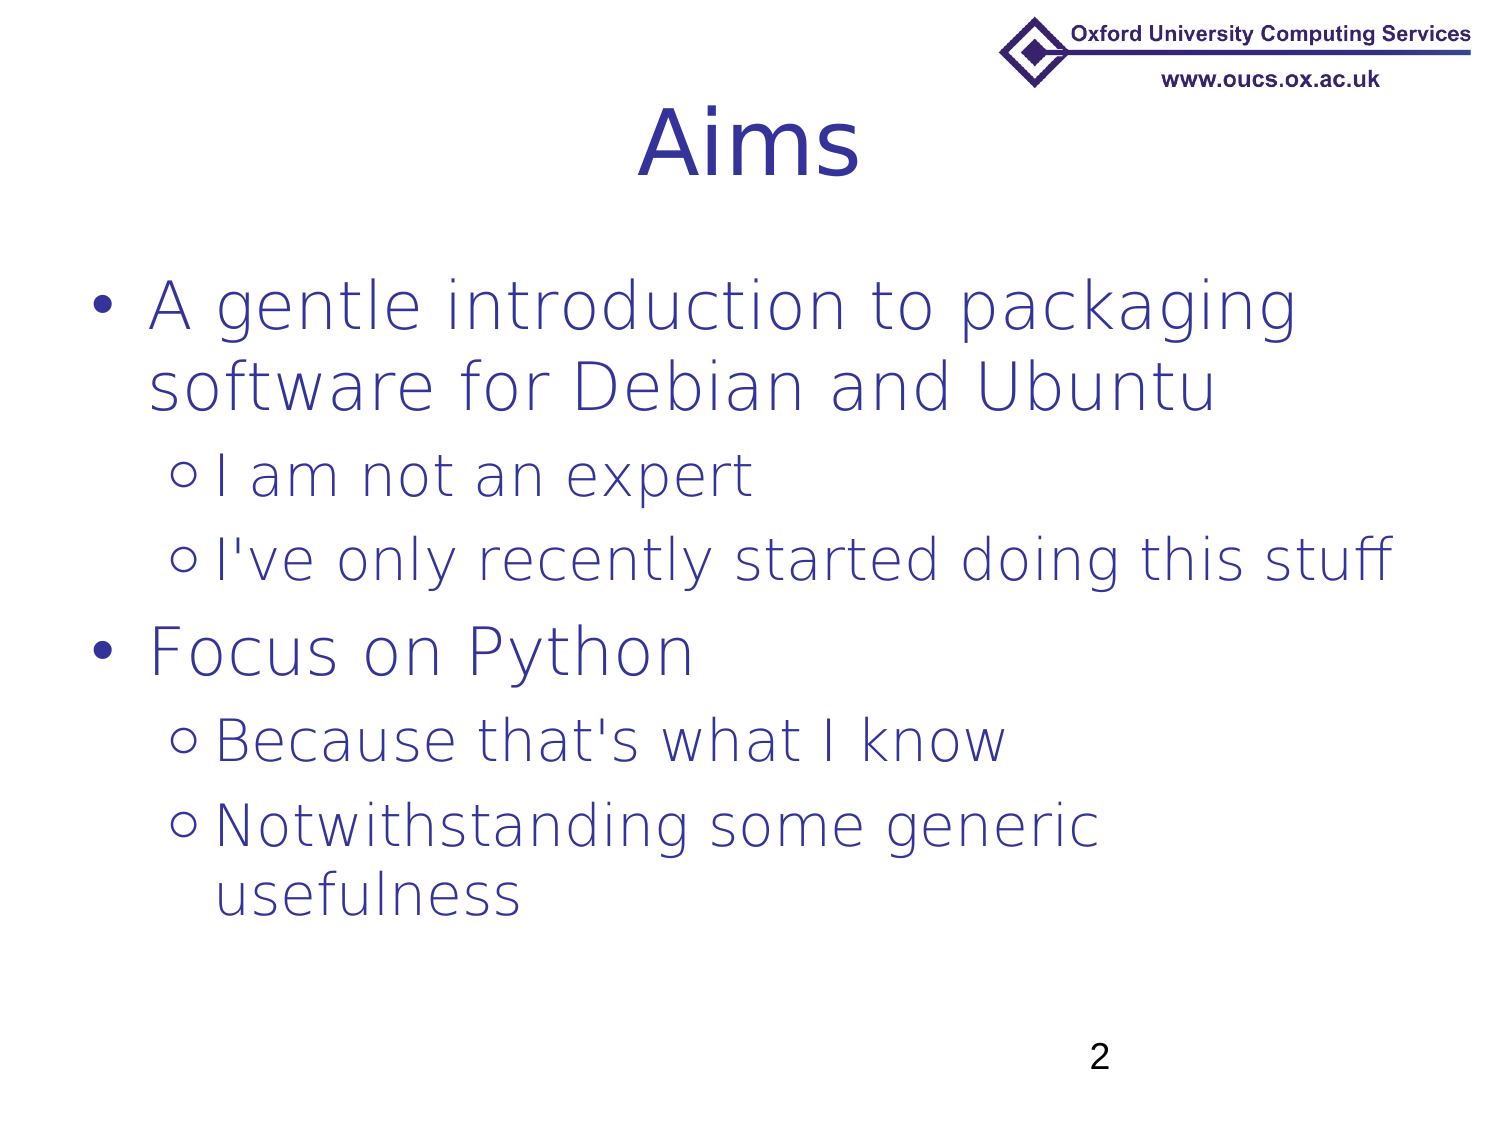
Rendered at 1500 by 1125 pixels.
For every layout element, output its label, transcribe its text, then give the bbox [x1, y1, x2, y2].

picture [998, 16, 1471, 102]
list A gentle introduction to packaging software for Debian and Ubuntu I am not an expert I've only recently started doing this stuff Focus on Python Because that's what I know Notwithstanding some generic usefulness [76, 255, 1427, 998]
title Aims [75, 45, 1426, 233]
